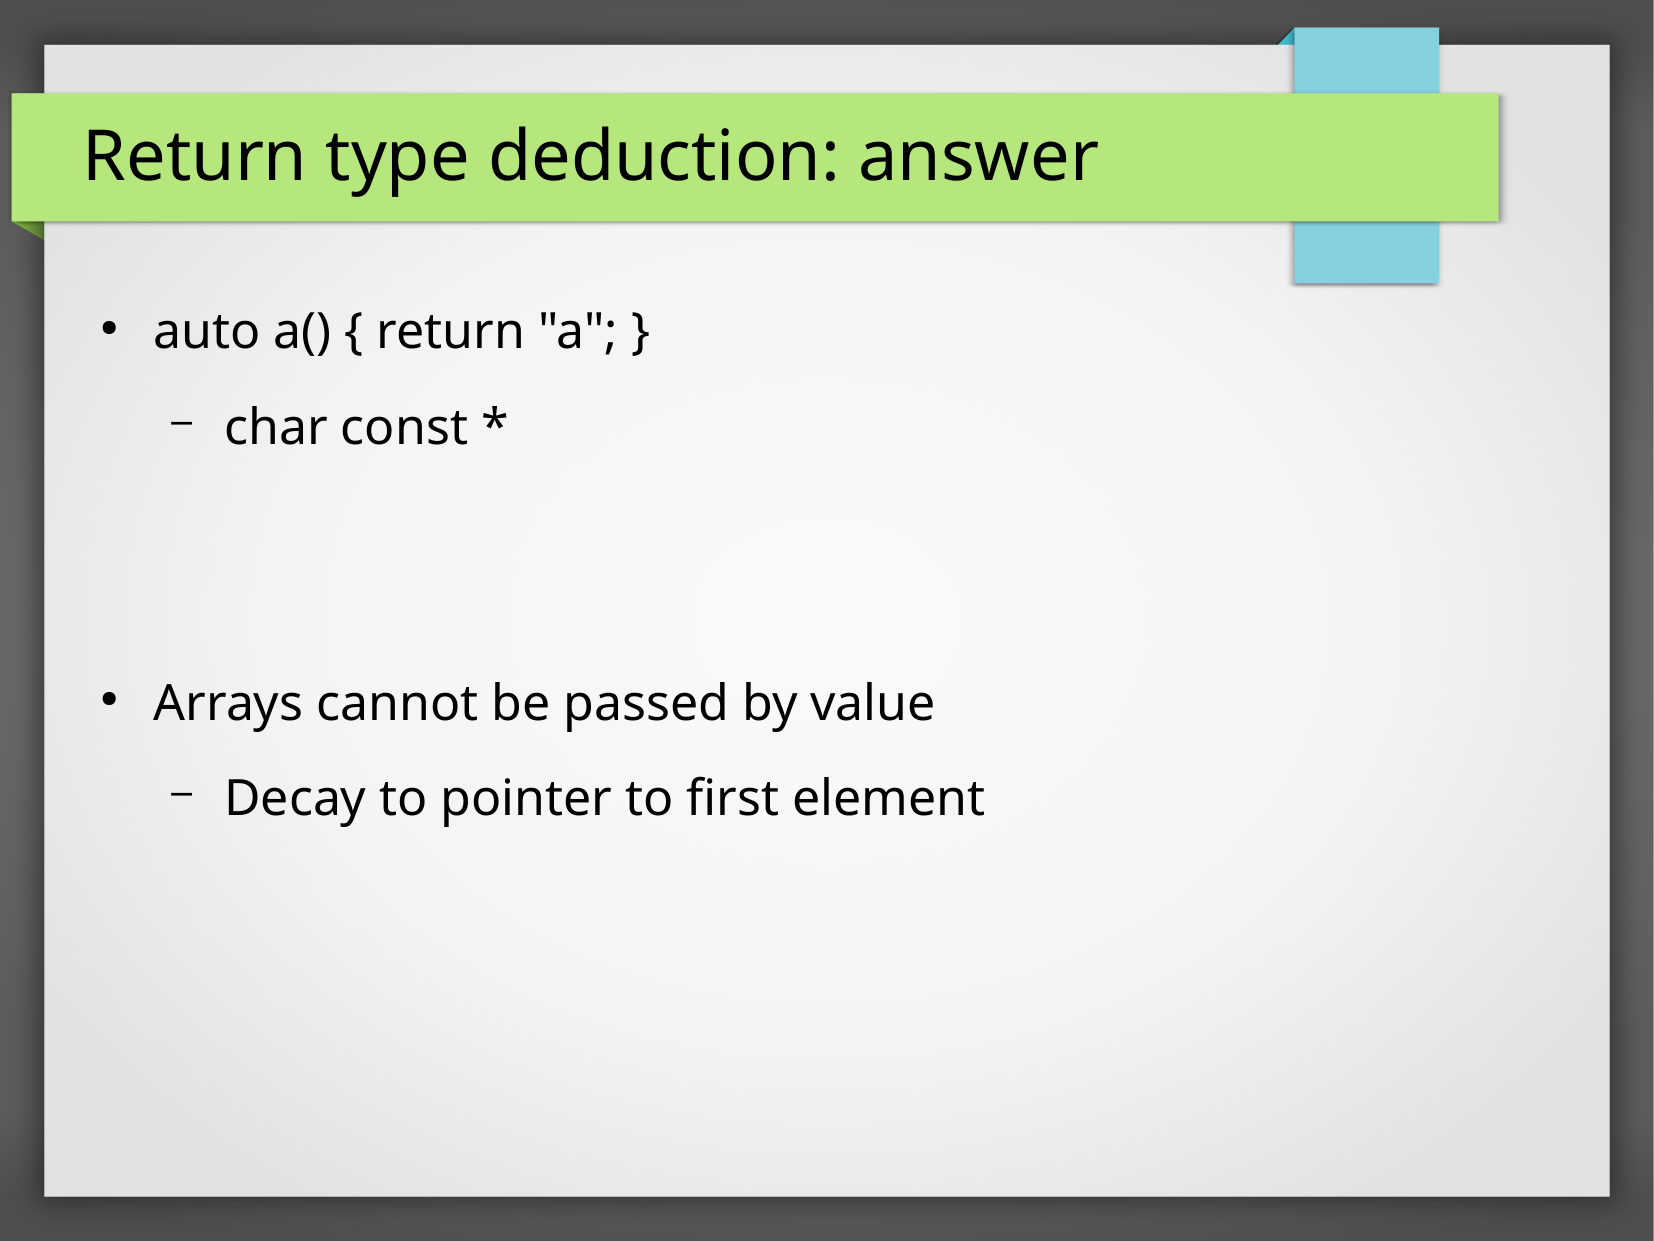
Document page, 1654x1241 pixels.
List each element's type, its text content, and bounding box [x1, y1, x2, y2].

picture [0, 0, 1654, 1241]
title Return type deduction: answer [82, 94, 1264, 213]
list auto a() { return "a"; } char const * Arrays cannot be passed by value Decay to pointer to first element [82, 295, 1571, 1015]
